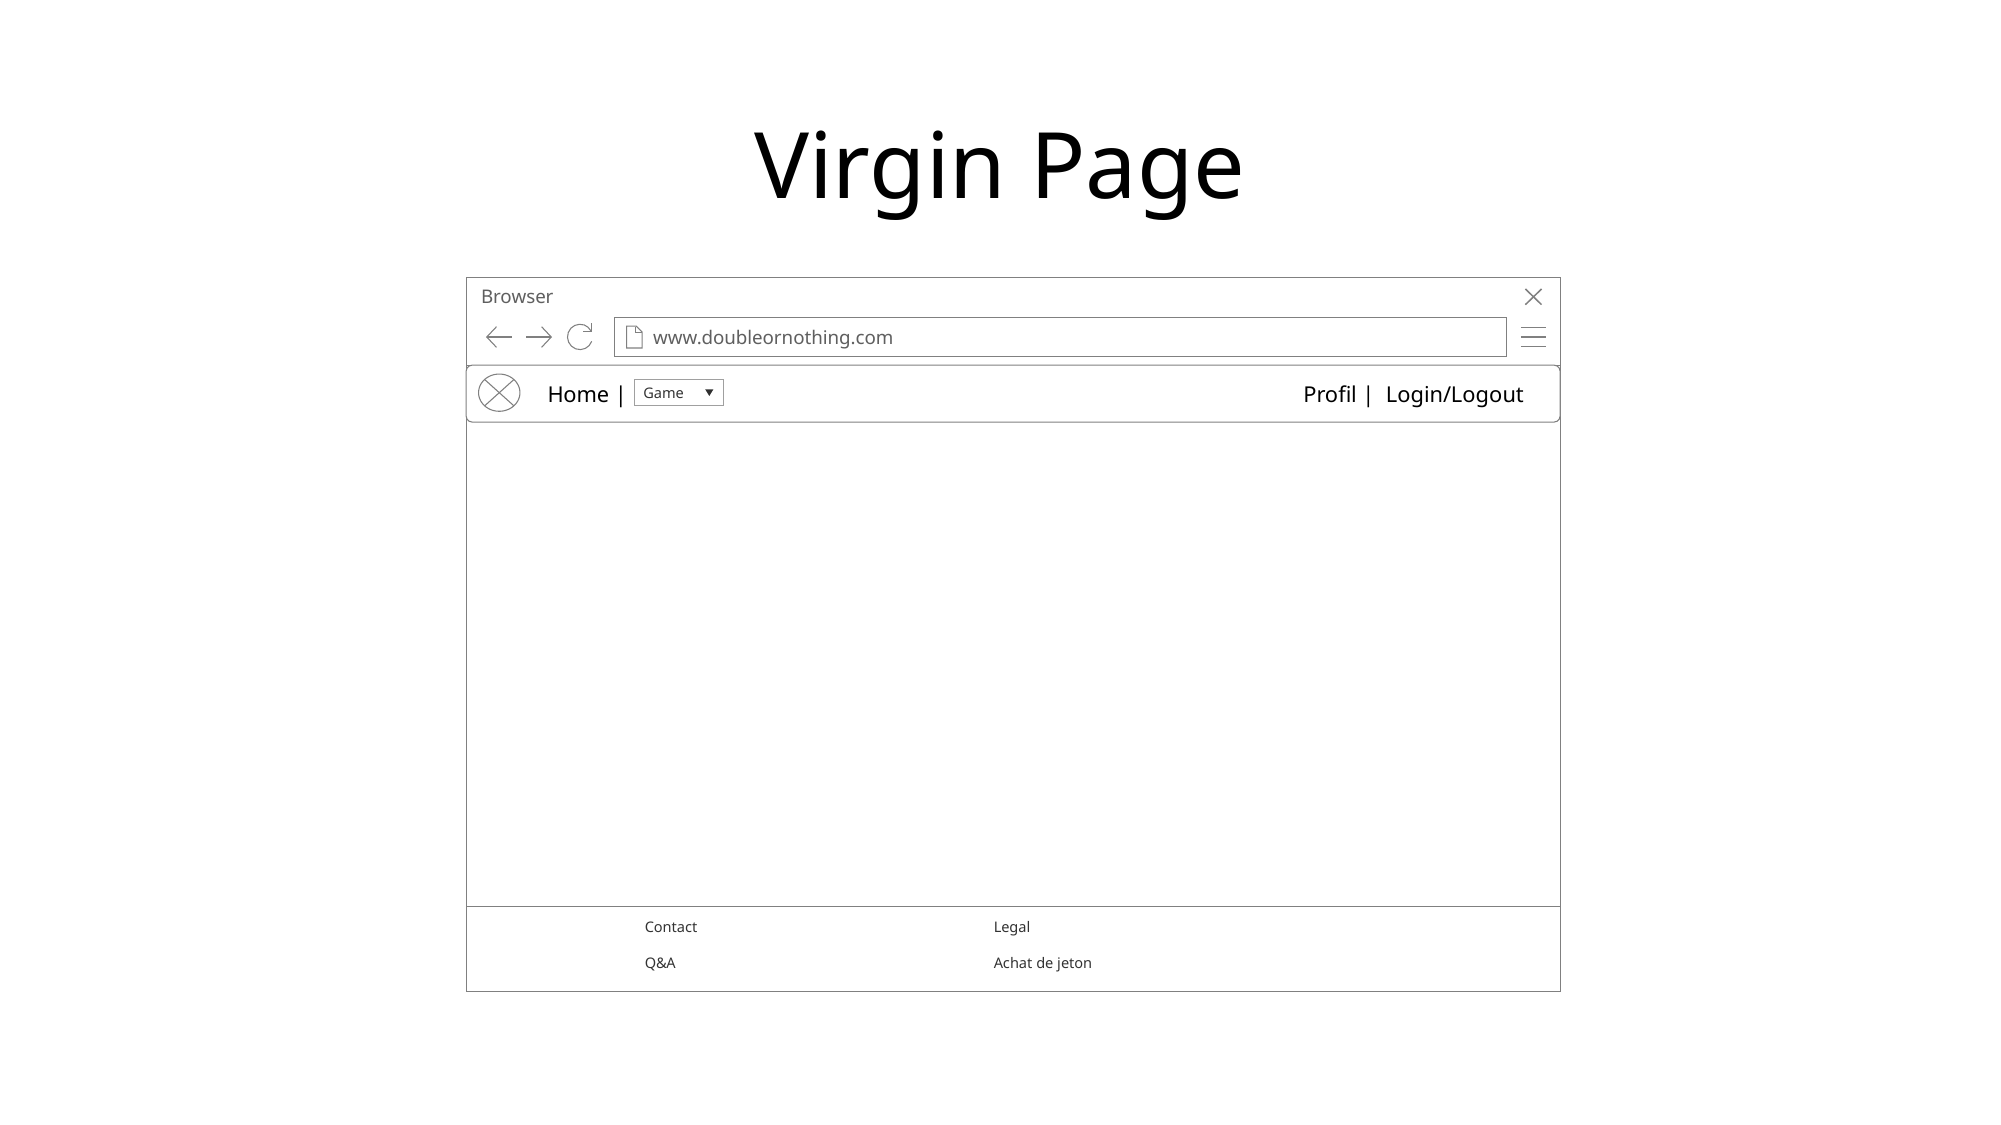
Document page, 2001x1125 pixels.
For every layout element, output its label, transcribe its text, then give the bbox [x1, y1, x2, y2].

text_box [478, 380, 497, 406]
text_box Contact [645, 918, 698, 935]
text_box Legal [994, 918, 1031, 935]
text_box [485, 374, 514, 391]
text_box [501, 380, 520, 405]
text_box Q&A [645, 954, 676, 971]
text_box [705, 389, 714, 396]
text_box Browser [466, 278, 1560, 365]
text_box Home | Profil | Login/Logout [466, 365, 1561, 423]
text_box www.doubleornothing.com [614, 318, 1506, 357]
text_box Game [634, 379, 723, 406]
text_box [486, 395, 513, 412]
text_box [466, 907, 1560, 991]
text_box [466, 420, 1560, 906]
title Virgin Page [137, 59, 1863, 278]
text_box Achat de jeton [994, 954, 1093, 971]
